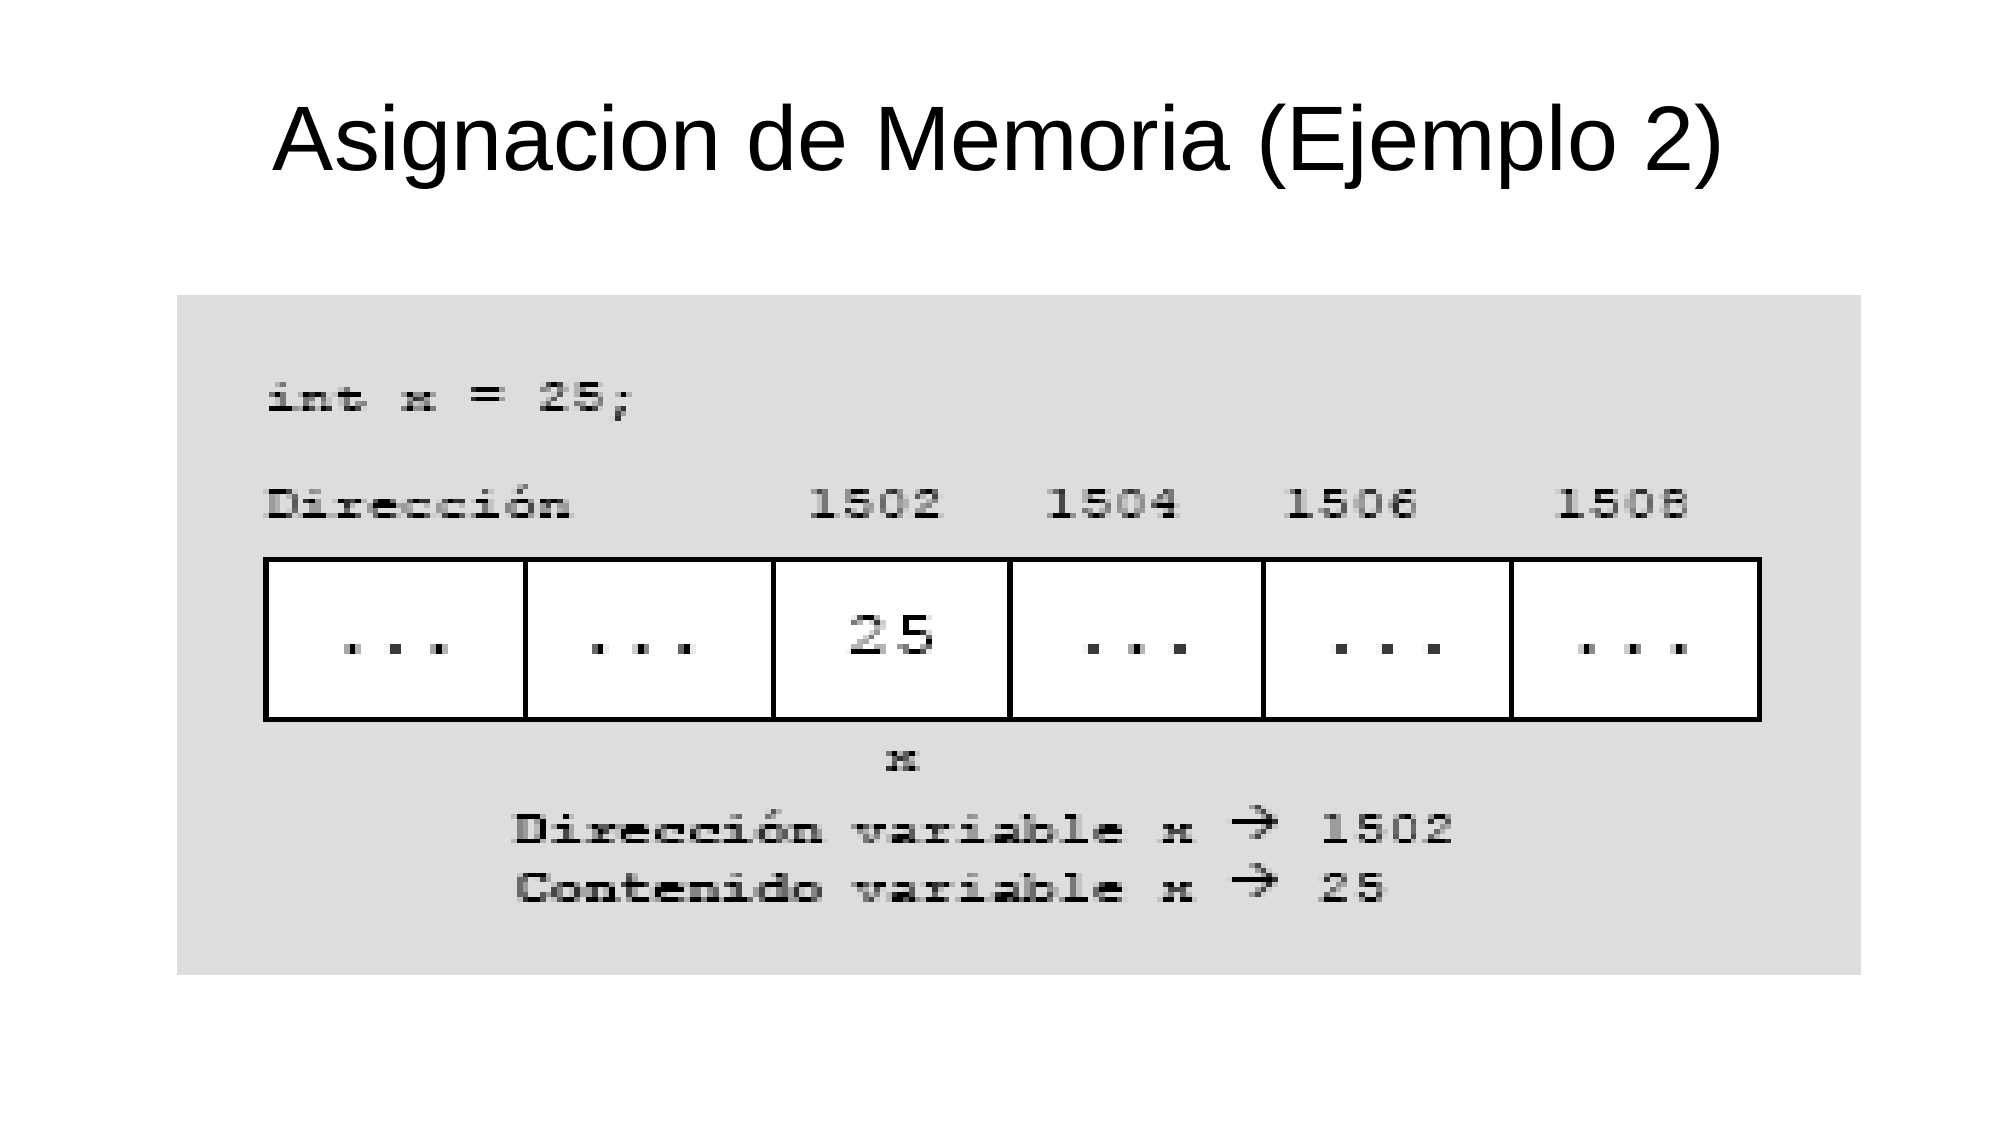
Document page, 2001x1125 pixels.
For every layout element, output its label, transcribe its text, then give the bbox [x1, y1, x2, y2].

picture [177, 295, 1861, 975]
title Asignacion de Memoria (Ejemplo 2) [99, 44, 1900, 233]
